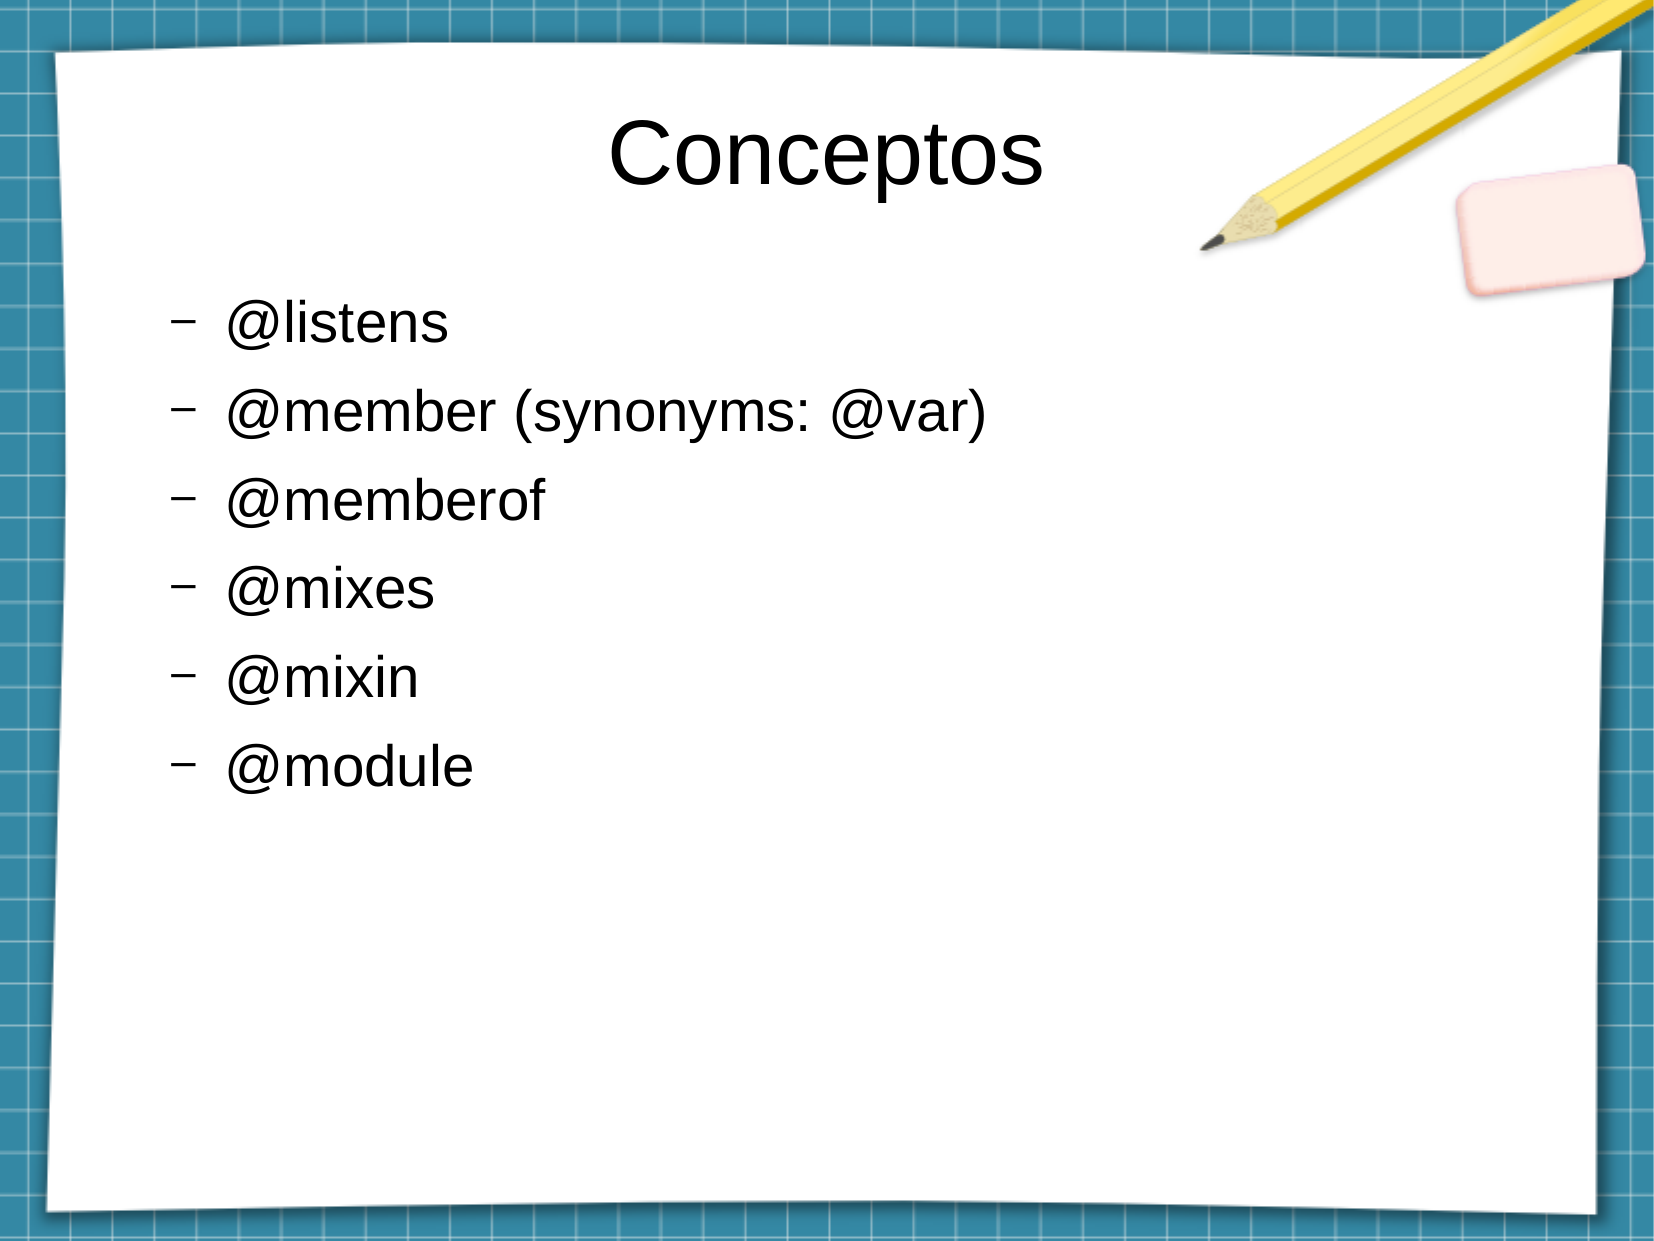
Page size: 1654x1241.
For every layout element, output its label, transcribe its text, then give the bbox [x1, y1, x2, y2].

picture [0, 0, 1654, 1241]
list @listens @member (synonyms: @var) @memberof @mixes @mixin @module [82, 290, 1571, 1010]
title Conceptos [82, 49, 1571, 257]
